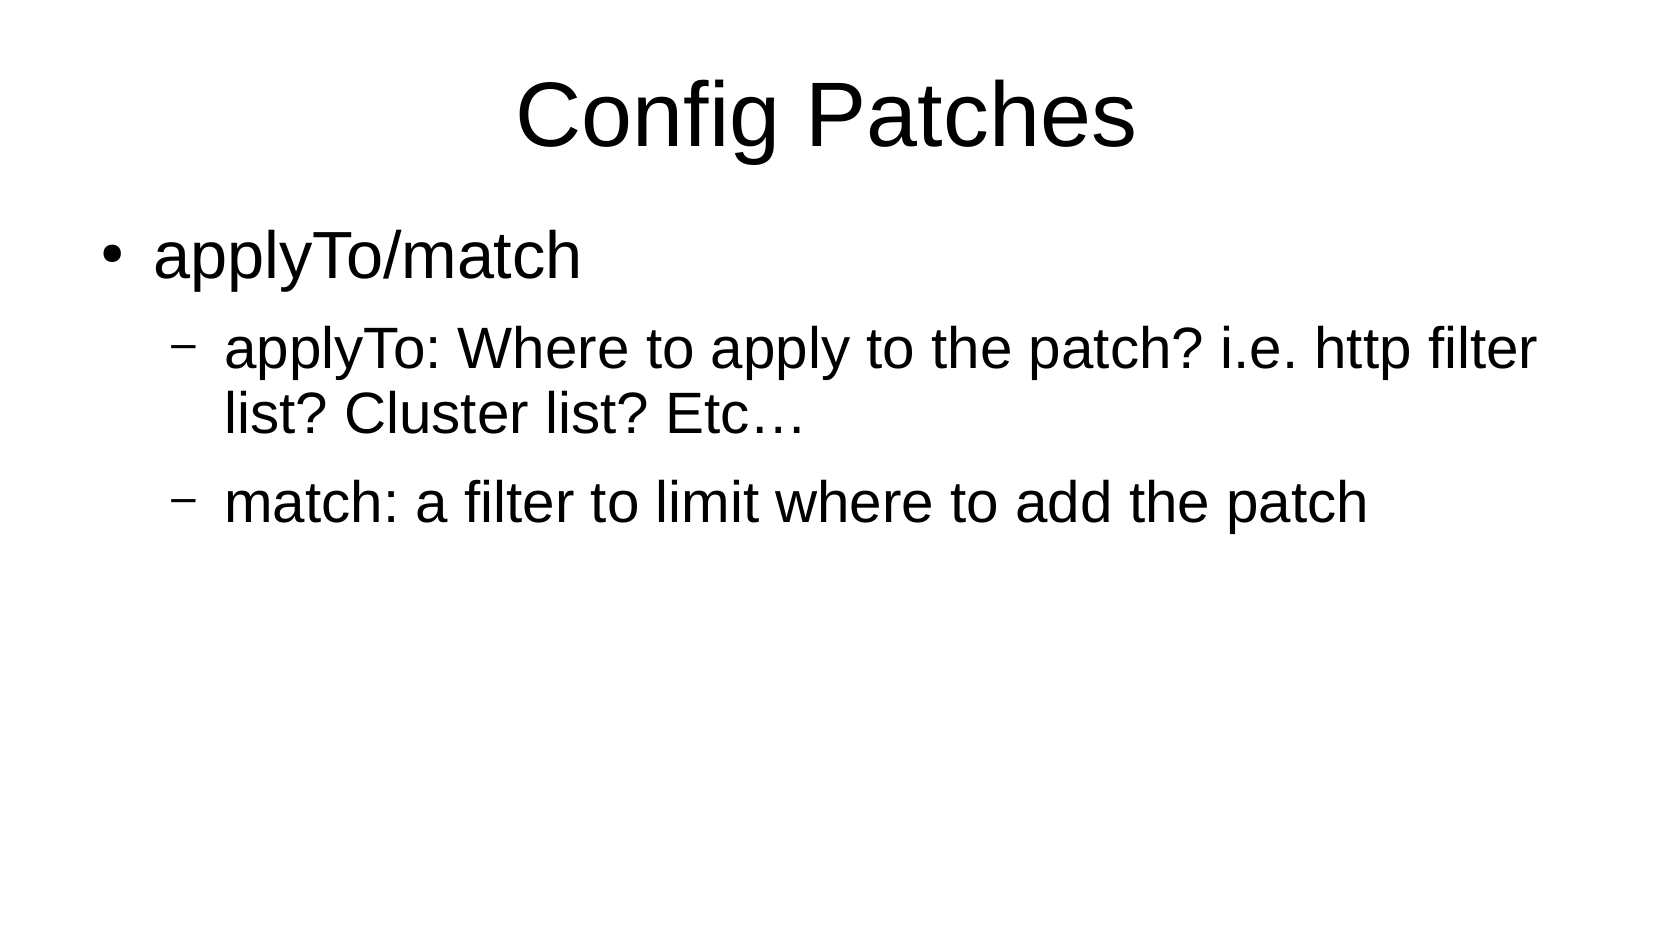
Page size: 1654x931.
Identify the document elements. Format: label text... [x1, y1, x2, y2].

list applyTo/match applyTo: Where to apply to the patch? i.e. http filter list? Cluster list? Etc… match: a filter to limit where to add the patch [82, 217, 1571, 758]
title Config Patches [82, 37, 1571, 193]
